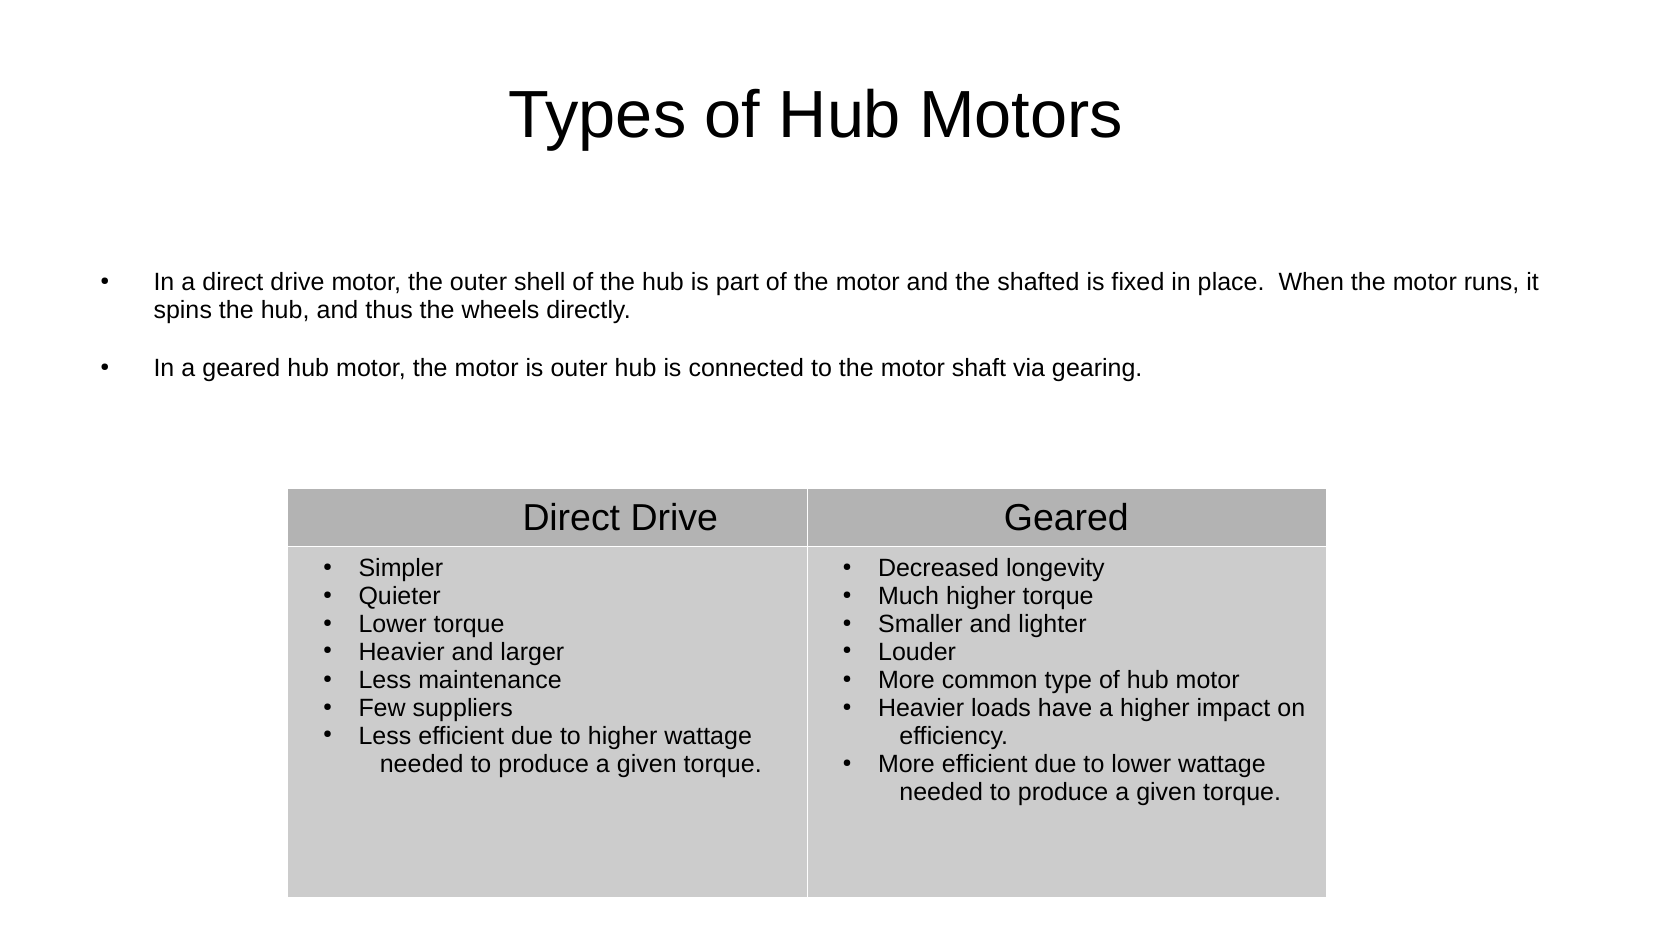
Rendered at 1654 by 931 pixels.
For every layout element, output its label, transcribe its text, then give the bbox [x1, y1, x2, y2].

list In a direct drive motor, the outer shell of the hub is part of the motor and the shafted is fixed in place. When the motor runs, it spins the hub, and thus the wheels directly. In a geared hub motor, the motor is outer hub is connected to the motor shaft via gearing. [82, 210, 1571, 751]
table_header Geared [808, 489, 1326, 546]
table_cell Simpler Quieter Lower torque Heavier and larger Less maintenance Few suppliers Less efficient due to higher wattage needed to produce a given torque. [288, 547, 807, 897]
title Types of Hub Motors [71, 37, 1561, 193]
table_cell Decreased longevity Much higher torque Smaller and lighter Louder More common type of hub motor Heavier loads have a higher impact on efficiency. More efficient due to lower wattage needed to produce a given torque. [808, 547, 1326, 897]
table_header Direct Drive [288, 489, 807, 546]
